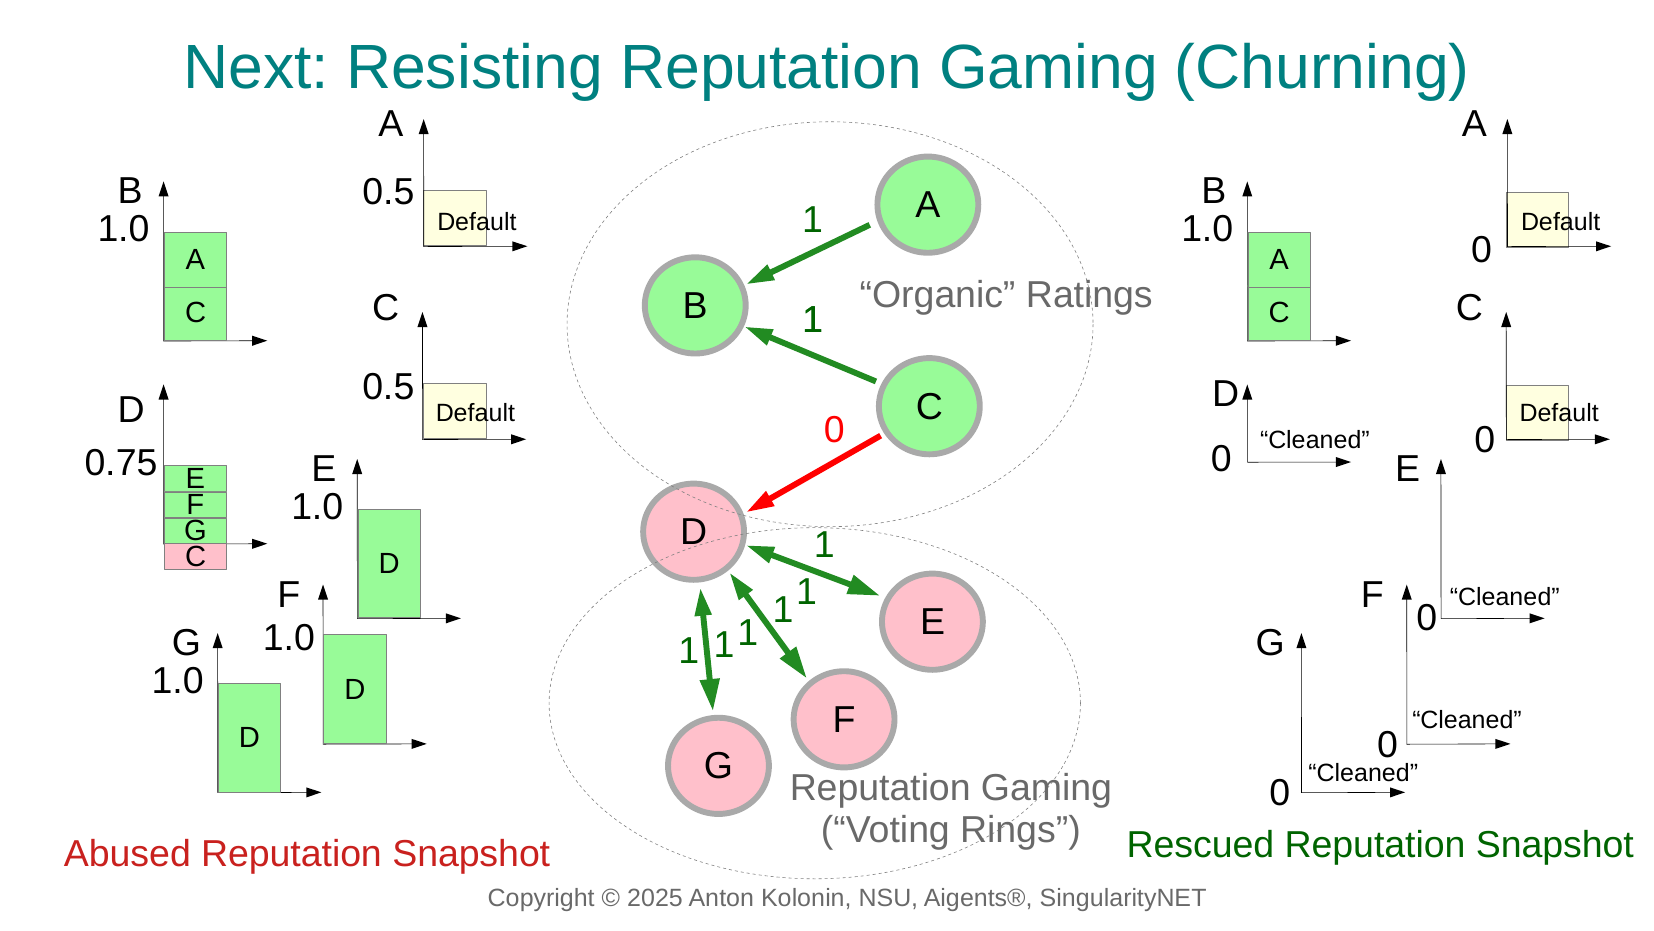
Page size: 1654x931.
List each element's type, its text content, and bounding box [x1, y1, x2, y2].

text_box 1 [699, 616, 750, 674]
text_box [423, 434, 487, 439]
text_box 0 [1459, 411, 1511, 469]
text_box “Cleaned” [1435, 575, 1575, 619]
text_box E [1380, 440, 1436, 497]
text_box F [164, 491, 227, 518]
text_box C [878, 358, 980, 455]
text_box A [1247, 232, 1311, 288]
text_box E [164, 465, 227, 491]
text_box G [157, 614, 216, 671]
text_box A [877, 156, 979, 253]
text_box 1.0 [248, 609, 330, 667]
text_box Next: Resisting Reputation Gaming (Churning) [0, 0, 1630, 135]
text_box 1 [722, 604, 774, 662]
text_box “Organic” Ratings [844, 266, 1169, 323]
text_box [1511, 434, 1569, 439]
text_box 0 [1196, 429, 1247, 487]
text_box A [363, 94, 419, 152]
text_box F [1346, 565, 1399, 623]
text_box [1508, 192, 1569, 200]
text_box 1 [663, 622, 715, 680]
text_box Default [1504, 391, 1614, 434]
text_box C [1441, 279, 1498, 337]
text_box “Cleaned” [1245, 418, 1386, 461]
text_box B [1186, 162, 1242, 220]
text_box D [102, 381, 160, 439]
text_box G [164, 518, 227, 543]
text_box D [1197, 365, 1255, 423]
text_box Reputation Gaming (“Voting Rings”) [775, 758, 1128, 858]
text_box E [881, 573, 983, 670]
text_box G [1240, 614, 1300, 671]
text_box D [218, 683, 281, 792]
text_box “Cleaned” [1293, 750, 1434, 794]
text_box 1 [799, 515, 850, 573]
text_box F [793, 671, 895, 758]
text_box 1.0 [1166, 200, 1249, 258]
text_box A [164, 232, 227, 288]
text_box 0 [1362, 716, 1413, 750]
text_box 0.75 [69, 434, 173, 492]
text_box C [164, 288, 227, 341]
text_box Default [421, 391, 531, 434]
text_box [430, 383, 487, 391]
text_box B [644, 257, 746, 354]
text_box 0.5 [347, 357, 430, 415]
text_box 0 [809, 400, 860, 458]
text_box C [1247, 288, 1311, 341]
text_box D [643, 483, 745, 580]
text_box E [296, 440, 352, 497]
text_box F [262, 565, 316, 623]
text_box A [1447, 94, 1502, 152]
text_box 1.0 [82, 200, 165, 258]
text_box C [357, 279, 415, 337]
text_box [1507, 385, 1569, 391]
text_box Default [1506, 200, 1616, 244]
text_box 1 [787, 191, 838, 248]
text_box 1 [781, 563, 833, 620]
text_box Default [422, 200, 532, 244]
text_box 1.0 [136, 651, 219, 709]
text_box D [357, 509, 421, 618]
text_box 0 [1401, 588, 1452, 646]
text_box [430, 190, 487, 200]
text_box 1 [757, 580, 809, 638]
text_box Abused Reputation Snapshot [49, 824, 567, 882]
text_box Rescued Reputation Snapshot [1111, 815, 1651, 873]
text_box 1.0 [276, 477, 359, 535]
text_box G [668, 717, 769, 814]
text_box 0 [1456, 220, 1507, 278]
text_box 1 [787, 291, 838, 349]
text_box “Cleaned” [1397, 698, 1538, 742]
text_box 0.5 [347, 162, 430, 220]
text_box 0 [1254, 764, 1306, 815]
text_box C [164, 543, 227, 570]
text_box B [102, 162, 158, 220]
text_box D [323, 634, 387, 744]
